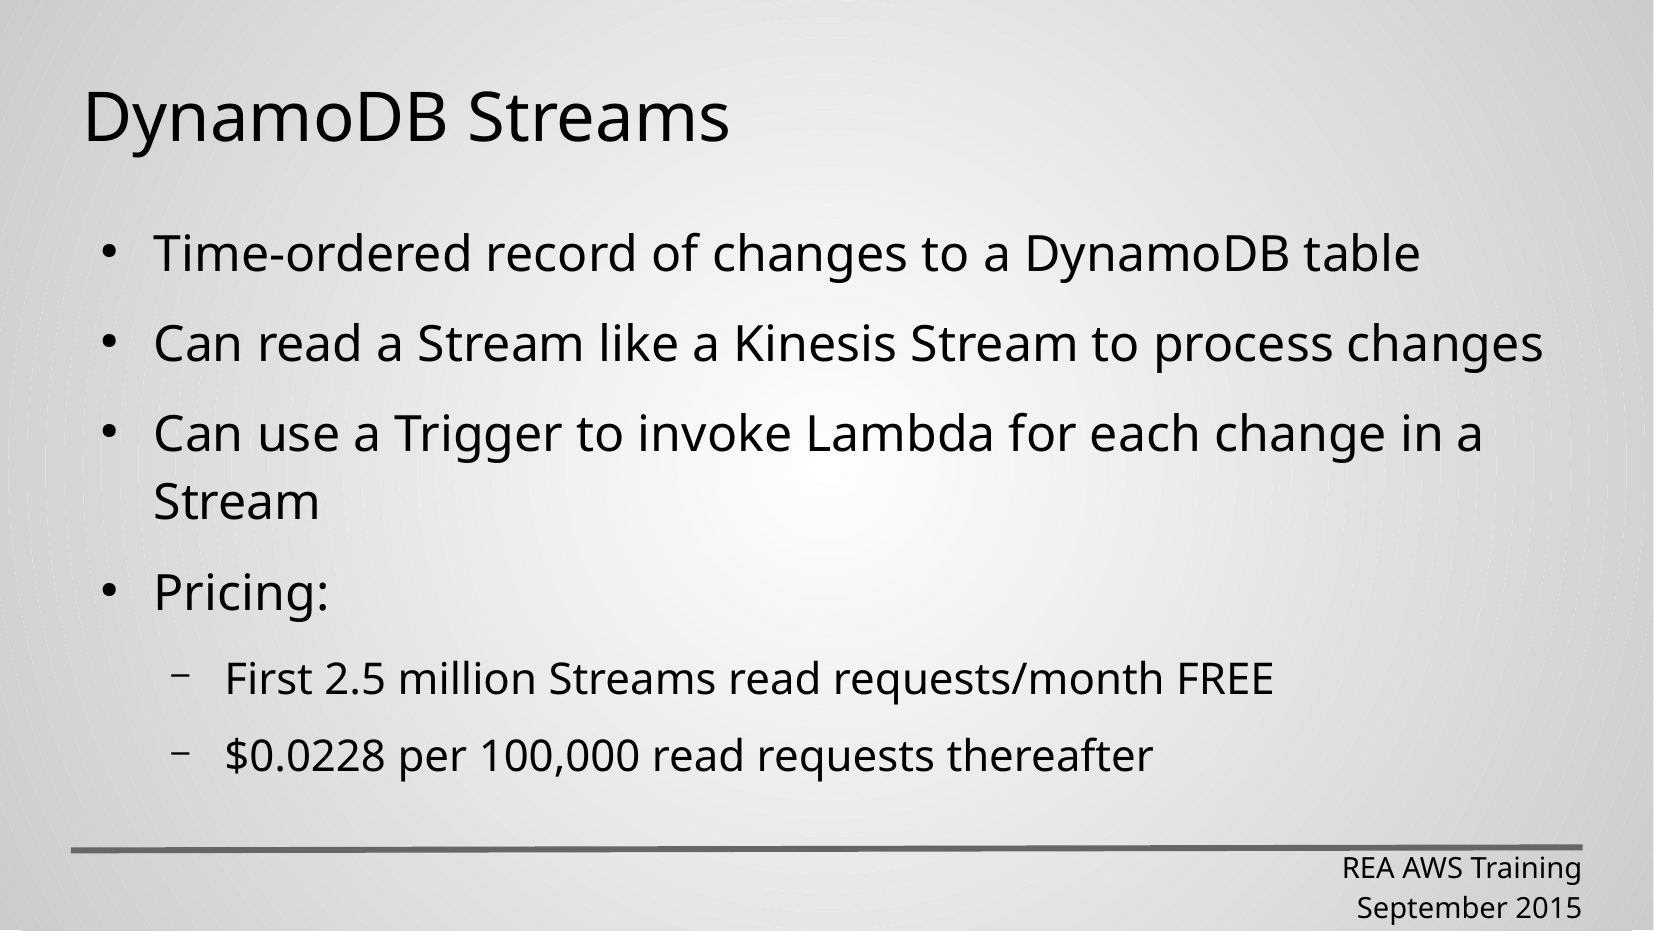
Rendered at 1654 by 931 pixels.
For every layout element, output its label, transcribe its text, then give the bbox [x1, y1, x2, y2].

title DynamoDB Streams [82, 37, 1571, 193]
list Time-ordered record of changes to a DynamoDB table Can read a Stream like a Kinesis Stream to process changes Can use a Trigger to invoke Lambda for each change in a Stream Pricing: First 2.5 million Streams read requests/month FREE $0.0228 per 100,000 read requests thereafter [82, 217, 1571, 827]
